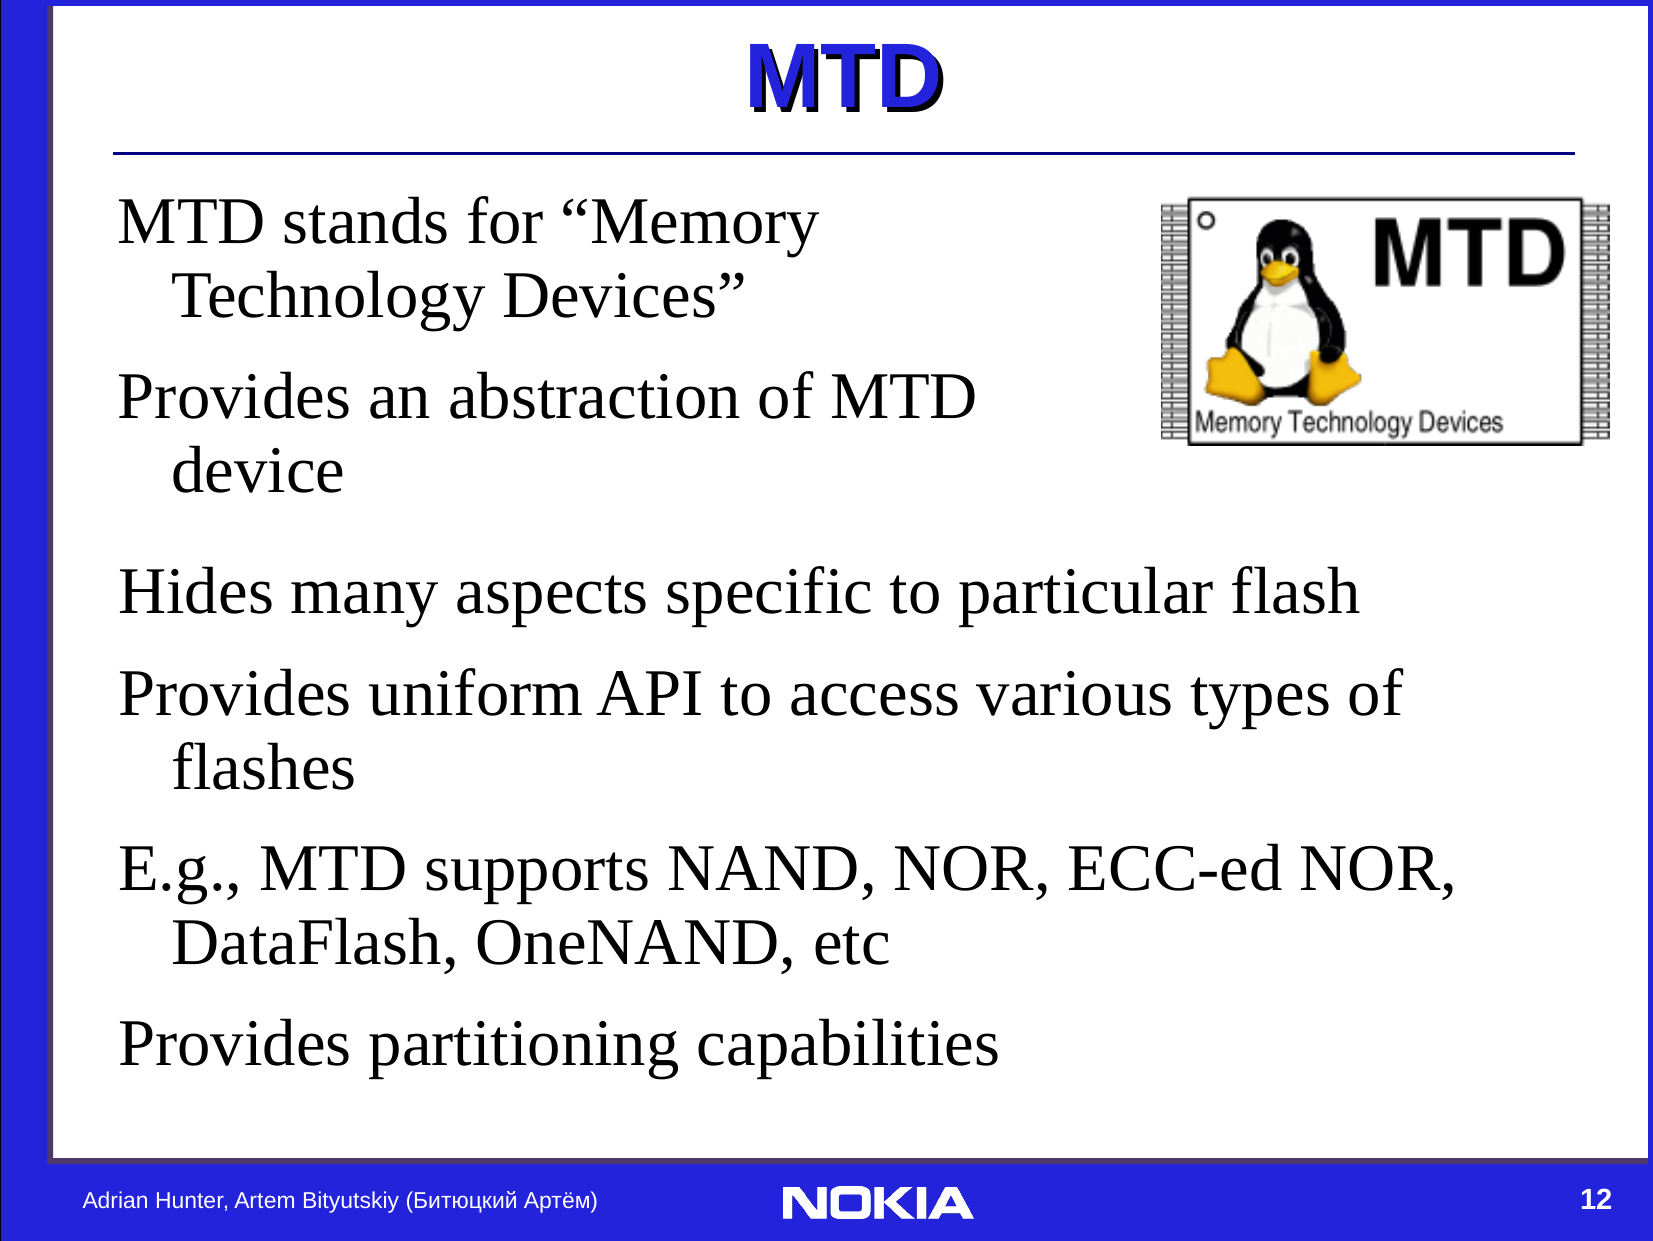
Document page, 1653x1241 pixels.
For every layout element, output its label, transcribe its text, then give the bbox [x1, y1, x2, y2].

title MTD [100, 2, 1588, 151]
list Hides many aspects specific to particular flash Provides uniform API to access various types of flashes E.g., MTD supports NAND, NOR, ECC-ed NOR, DataFlash, OneNAND, etc Provides partitioning capabilities [100, 554, 1526, 1241]
picture [1161, 193, 1610, 446]
list MTD stands for “Memory Technology Devices” Provides an abstraction of MTD device [100, 183, 1126, 535]
